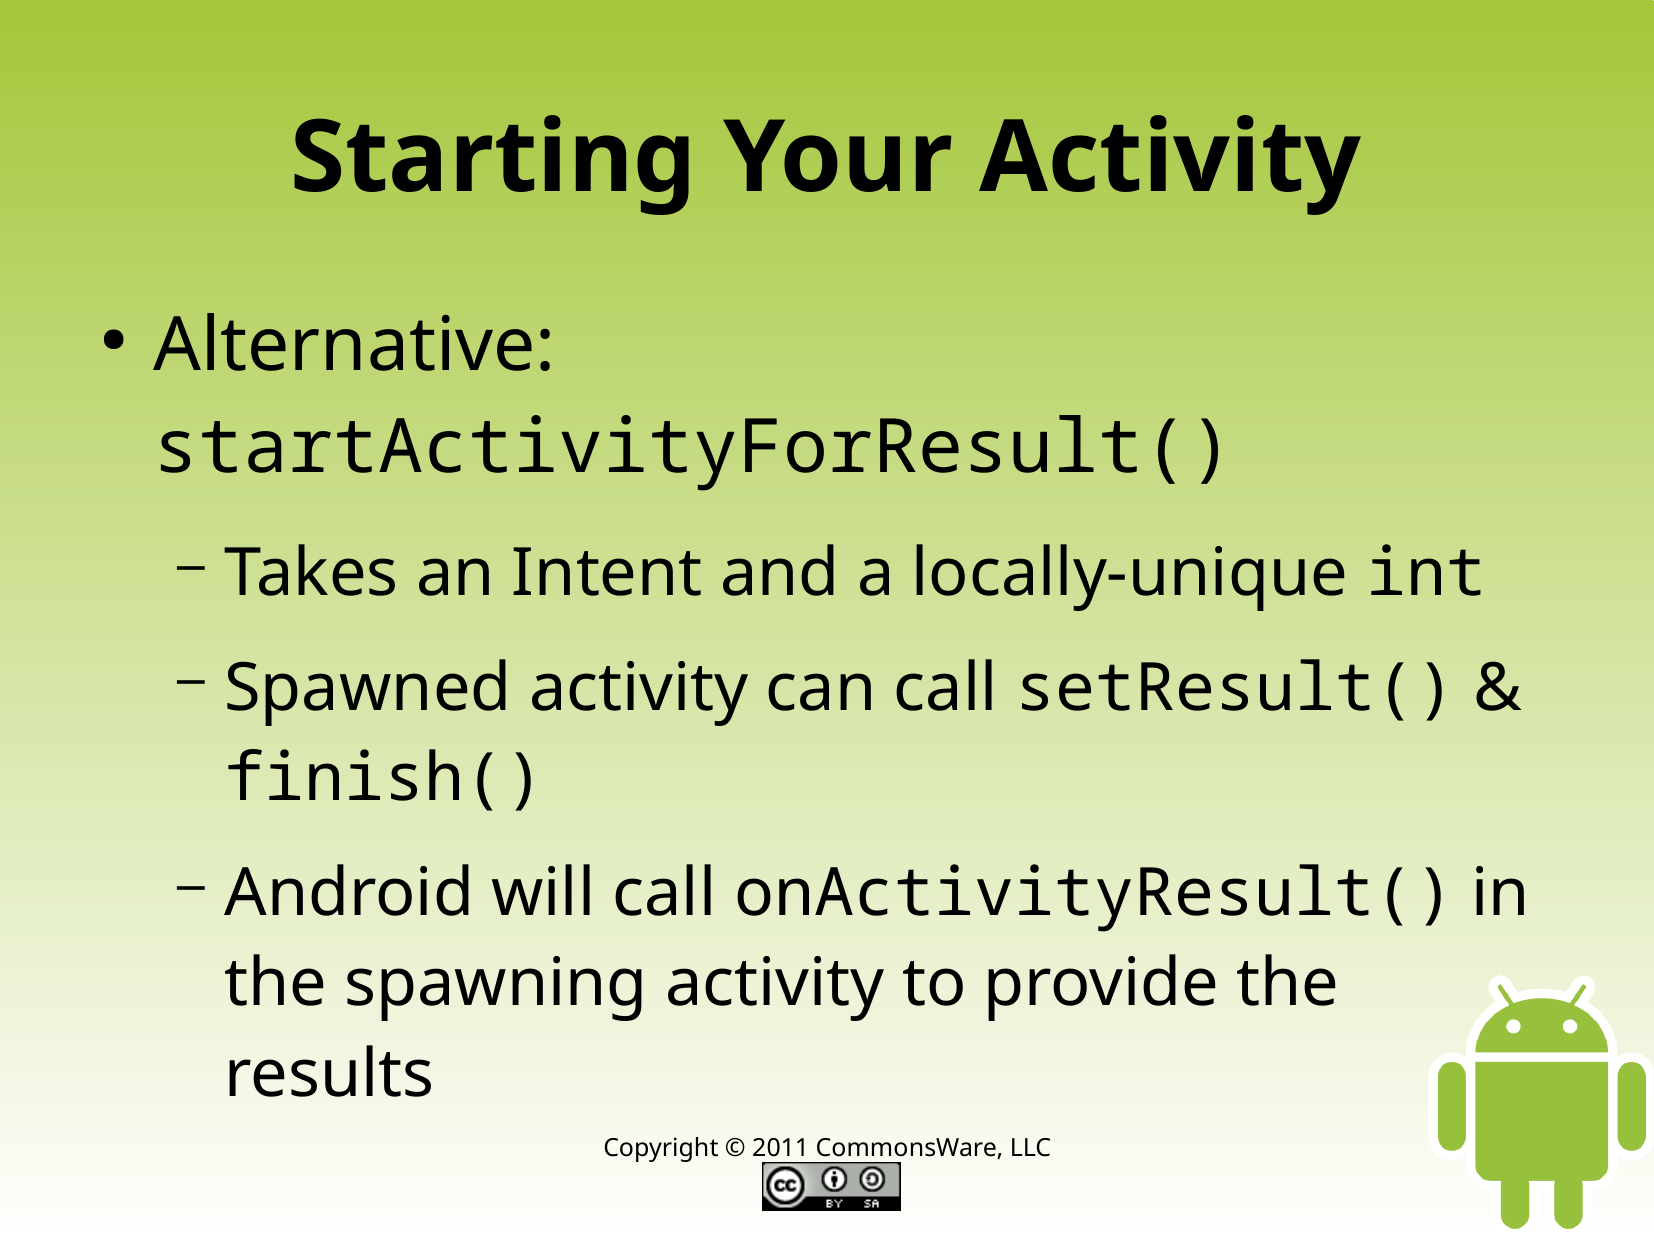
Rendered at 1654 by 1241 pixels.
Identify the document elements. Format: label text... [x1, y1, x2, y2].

list Alternative: startActivityForResult() Takes an Intent and a locally-unique int Spawned activity can call setResult() & finish() Android will call onActivityResult() in the spawning activity to provide the results [82, 290, 1538, 1088]
picture [1428, 975, 1654, 1238]
title Starting Your Activity [82, 49, 1571, 257]
picture [762, 1162, 901, 1211]
